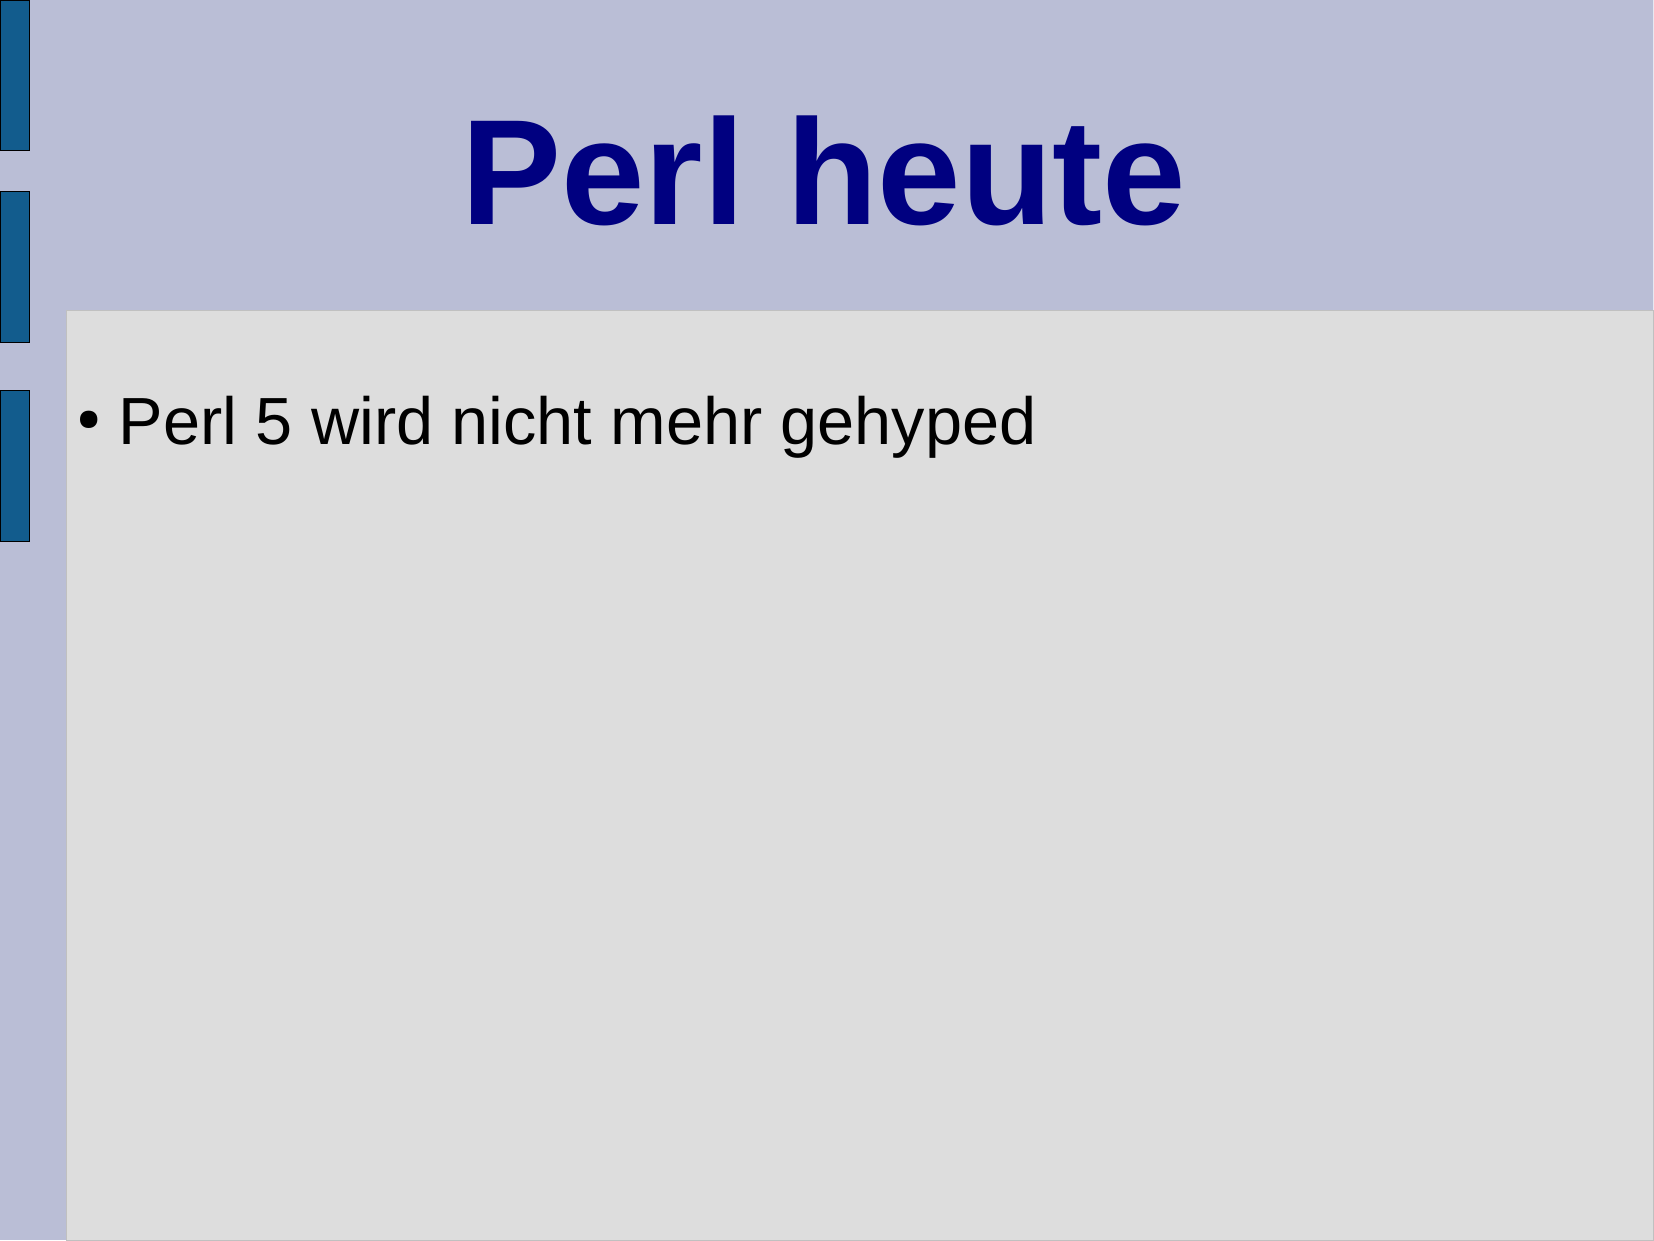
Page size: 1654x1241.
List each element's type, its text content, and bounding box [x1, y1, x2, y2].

title Perl heute [118, 68, 1531, 277]
list Perl 5 wird nicht mehr gehyped [76, 383, 1565, 1182]
